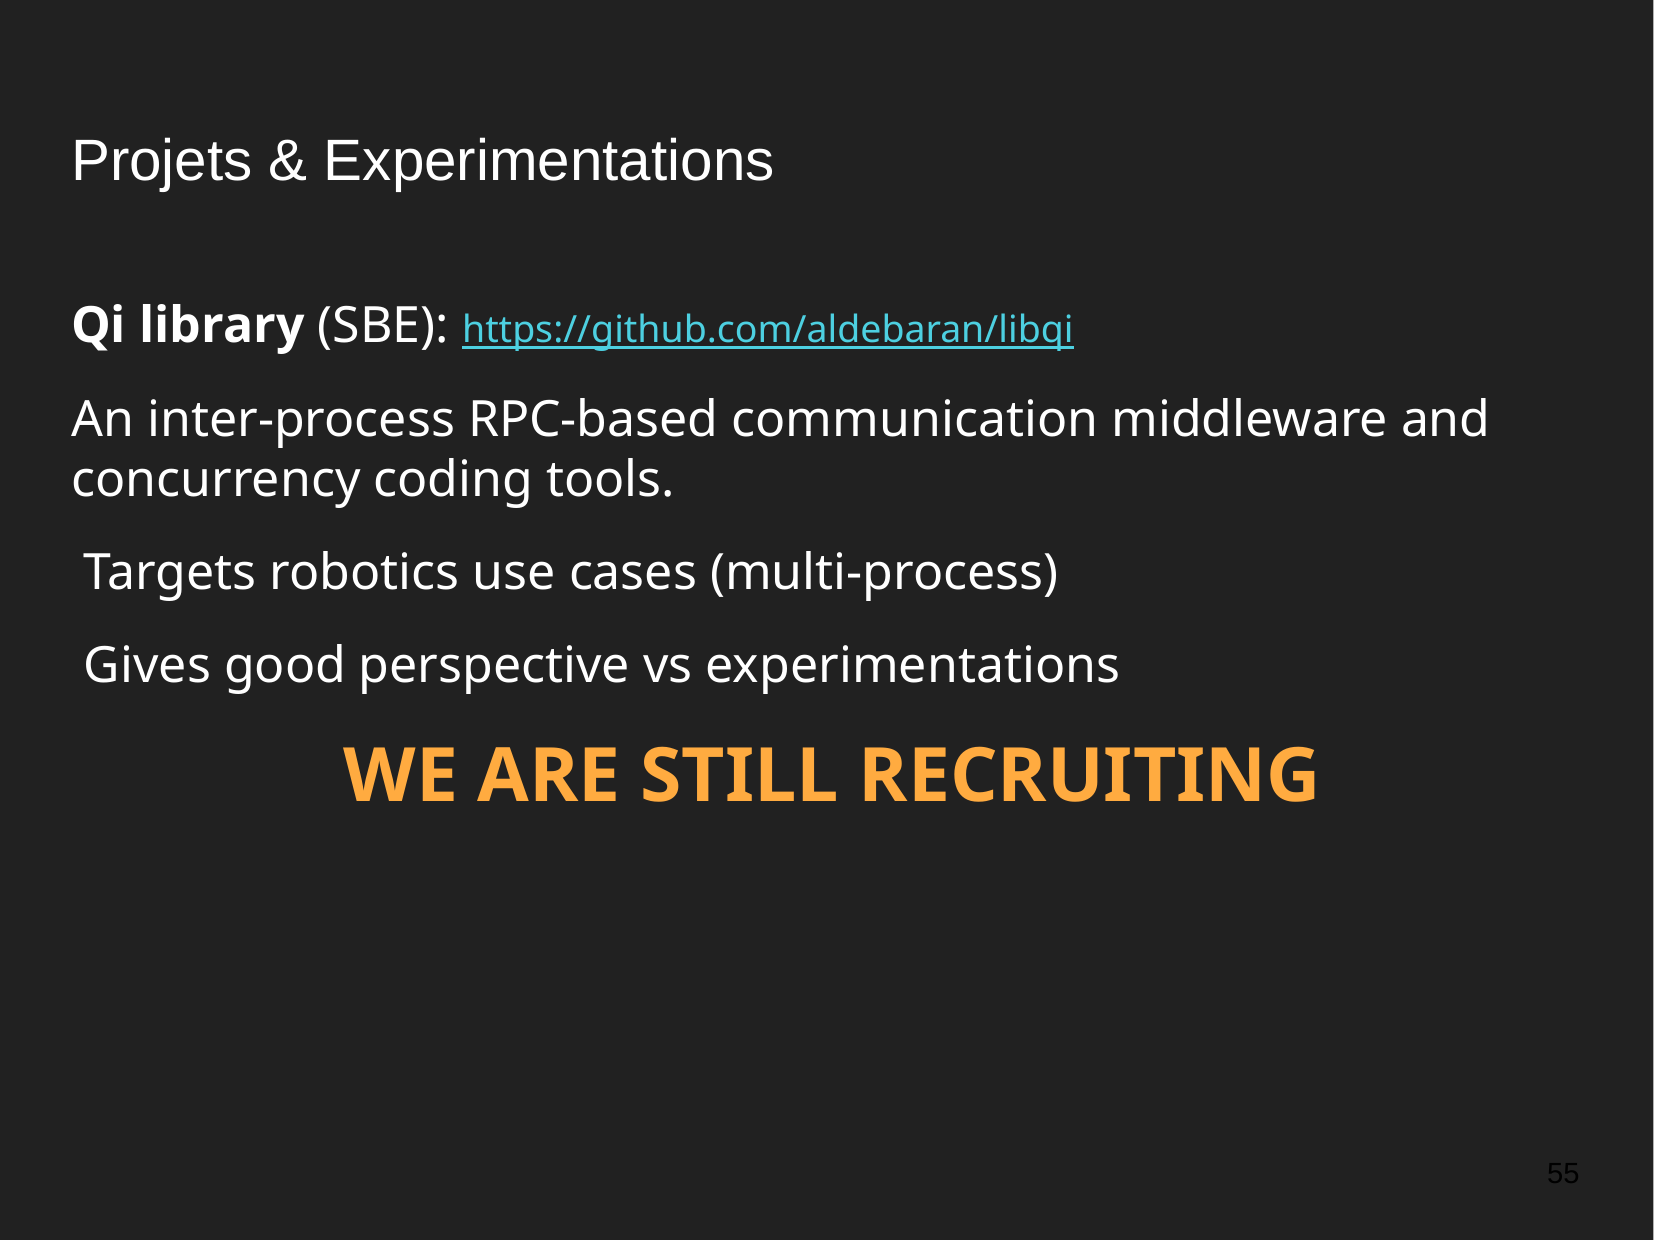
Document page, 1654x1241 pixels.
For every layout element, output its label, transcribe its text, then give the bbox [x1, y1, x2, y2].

list Qi library (SBE): https://github.com/aldebaran/libqi An inter-process RPC-based communication middleware and concurrency coding tools. Targets robotics use cases (multi-process) Gives good perspective vs experimentations WE ARE STILL RECRUITING [56, 277, 1598, 1102]
title Projets & Experimentations [56, 107, 1598, 246]
slide_number <number> [1532, 1124, 1632, 1220]
